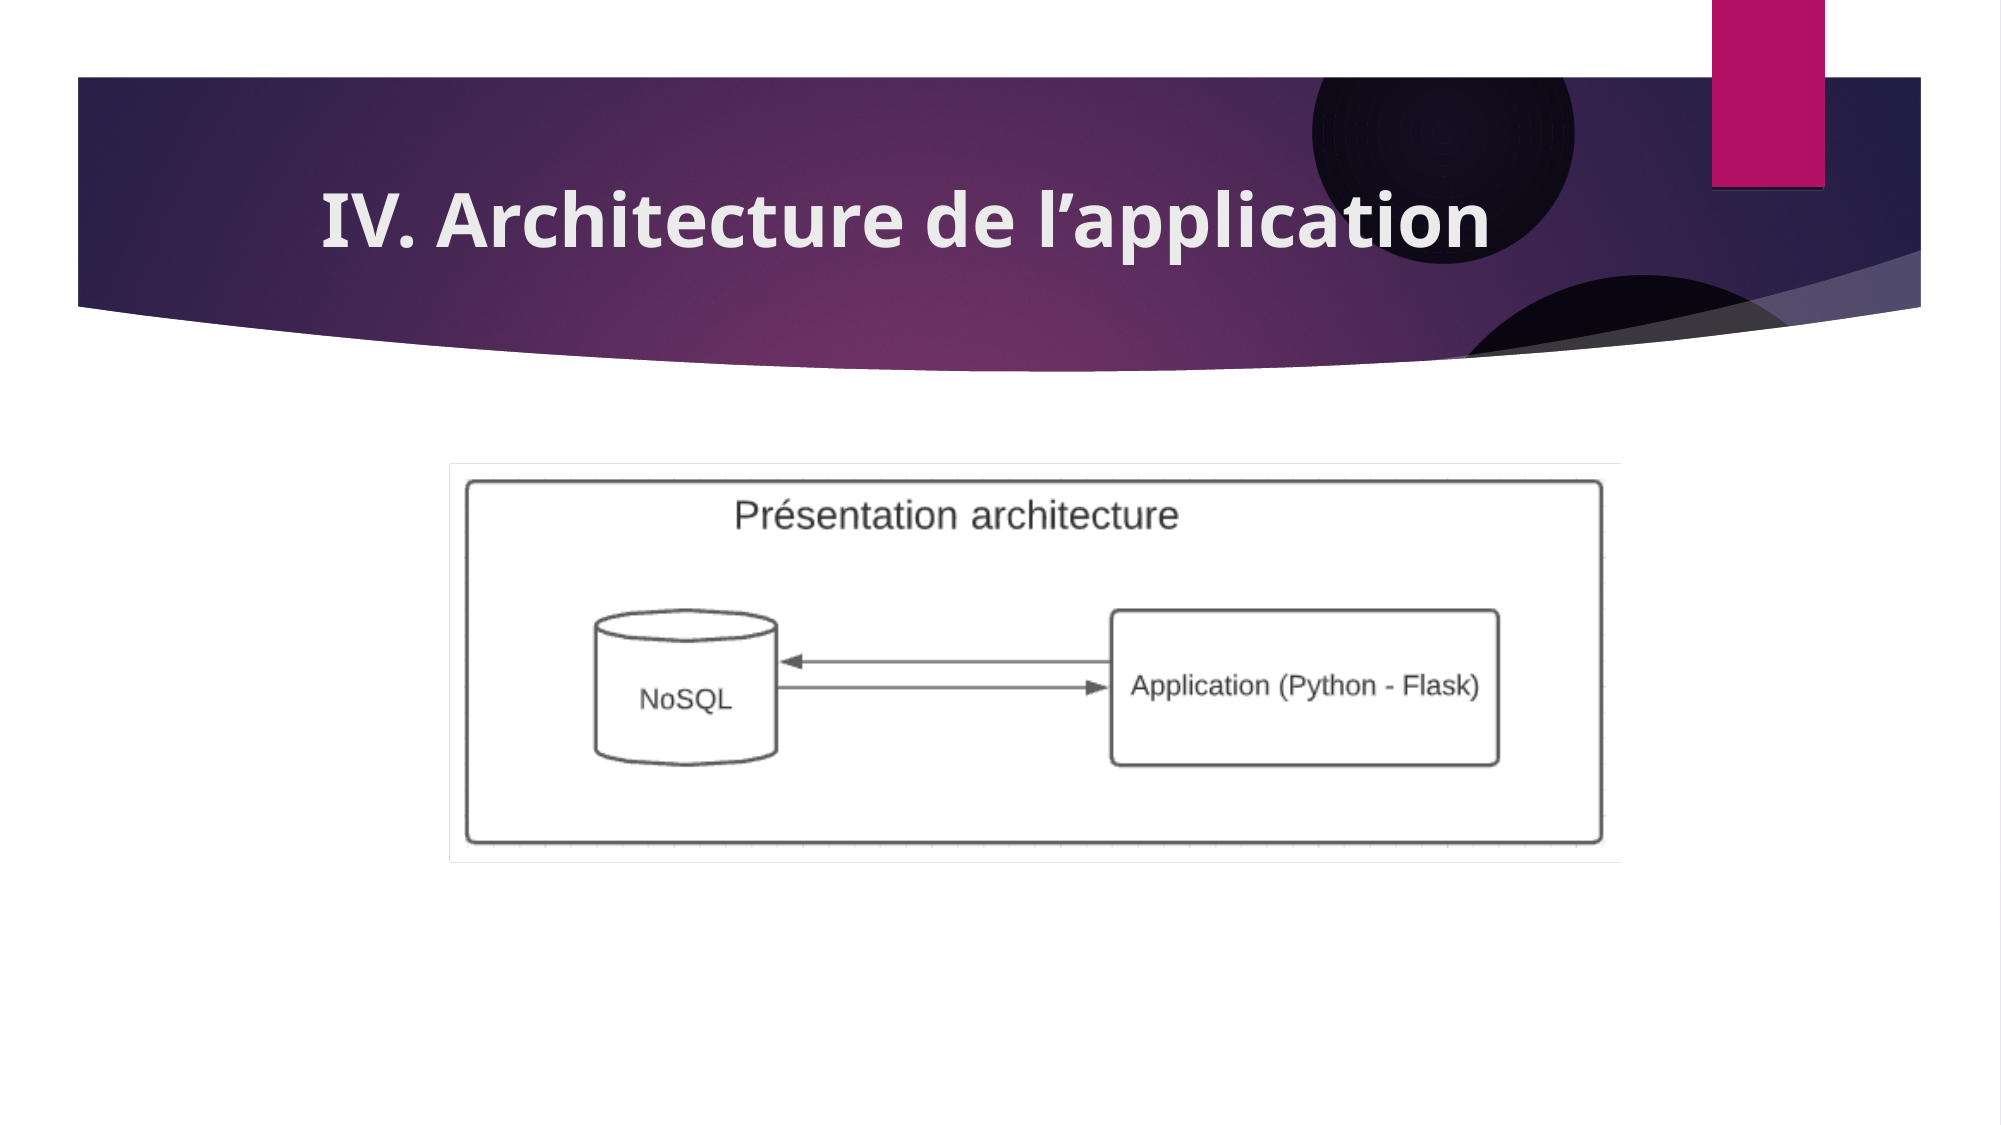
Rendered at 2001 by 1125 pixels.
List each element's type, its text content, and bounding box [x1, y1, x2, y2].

title IV. Architecture de l’application [189, 159, 1627, 276]
picture [464, 478, 1607, 848]
